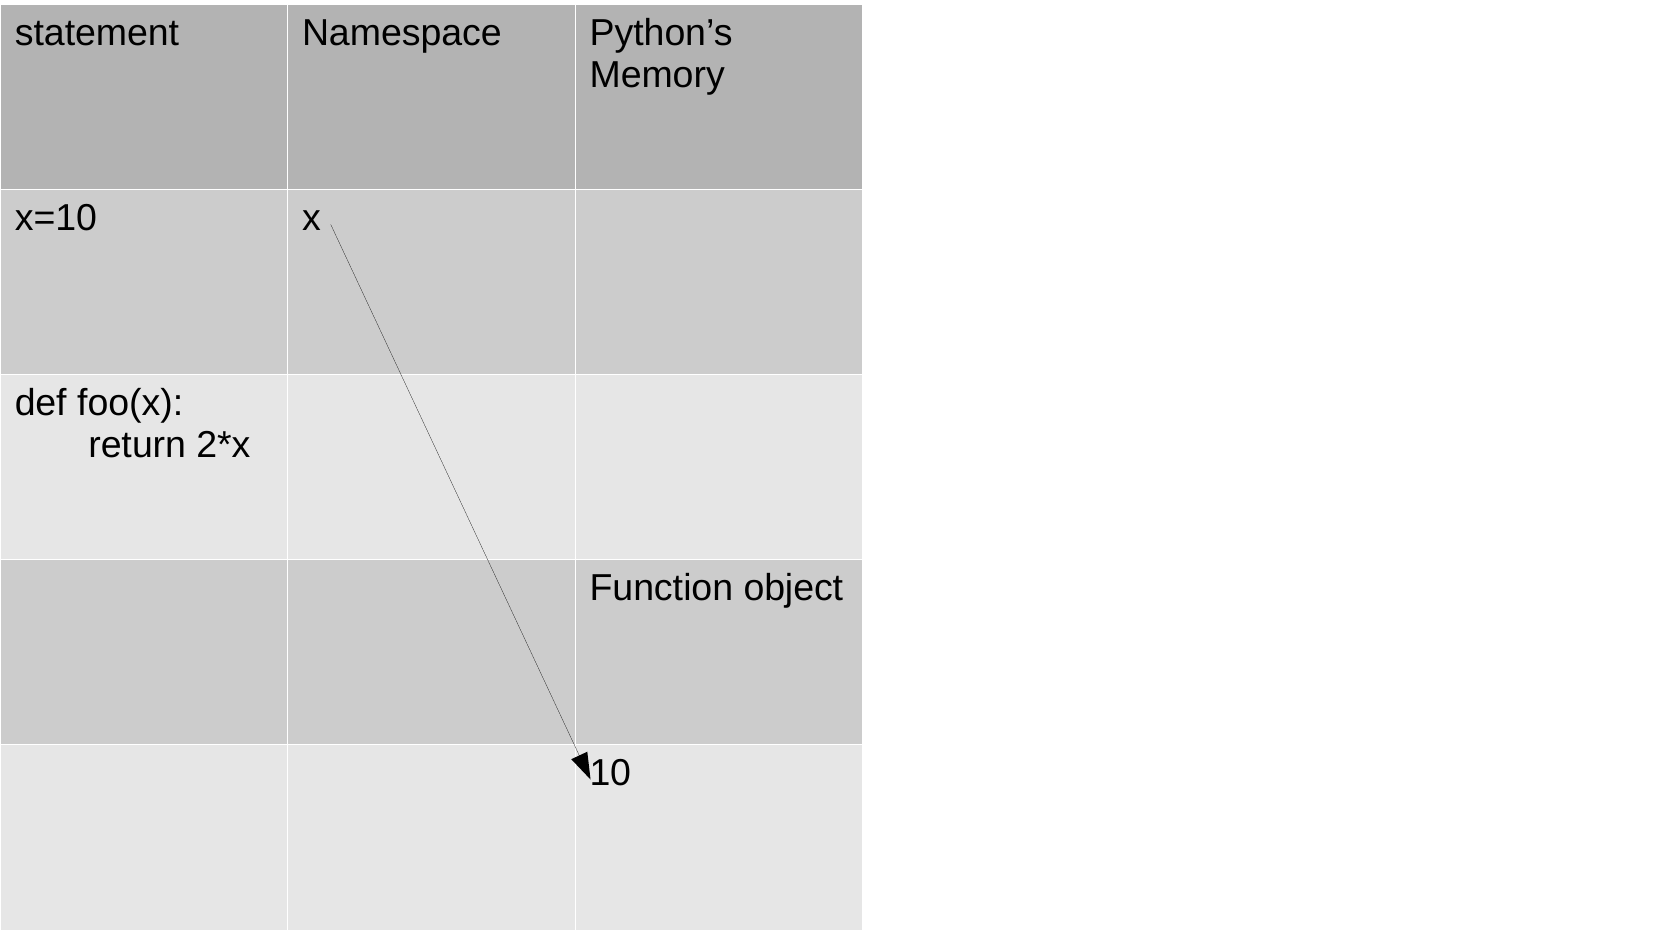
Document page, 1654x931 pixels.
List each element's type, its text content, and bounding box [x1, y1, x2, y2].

table_cell def foo(x): return 2*x [1, 375, 287, 559]
table_cell Function object [576, 560, 862, 744]
table_cell x=10 [1, 190, 287, 374]
table_cell [489, 560, 575, 743]
table_cell [576, 190, 862, 374]
table_cell x [288, 190, 575, 374]
table_cell [288, 745, 575, 930]
table_cell [288, 375, 486, 559]
table_header Python’s Memory [576, 5, 862, 189]
table_header statement [1, 5, 287, 189]
table_cell [288, 560, 573, 744]
table_cell [1, 745, 287, 930]
table_cell [402, 375, 575, 559]
table_header Namespace [288, 5, 575, 189]
table_cell [1, 560, 287, 744]
table_cell 10 [576, 745, 862, 930]
table_cell [576, 375, 862, 559]
